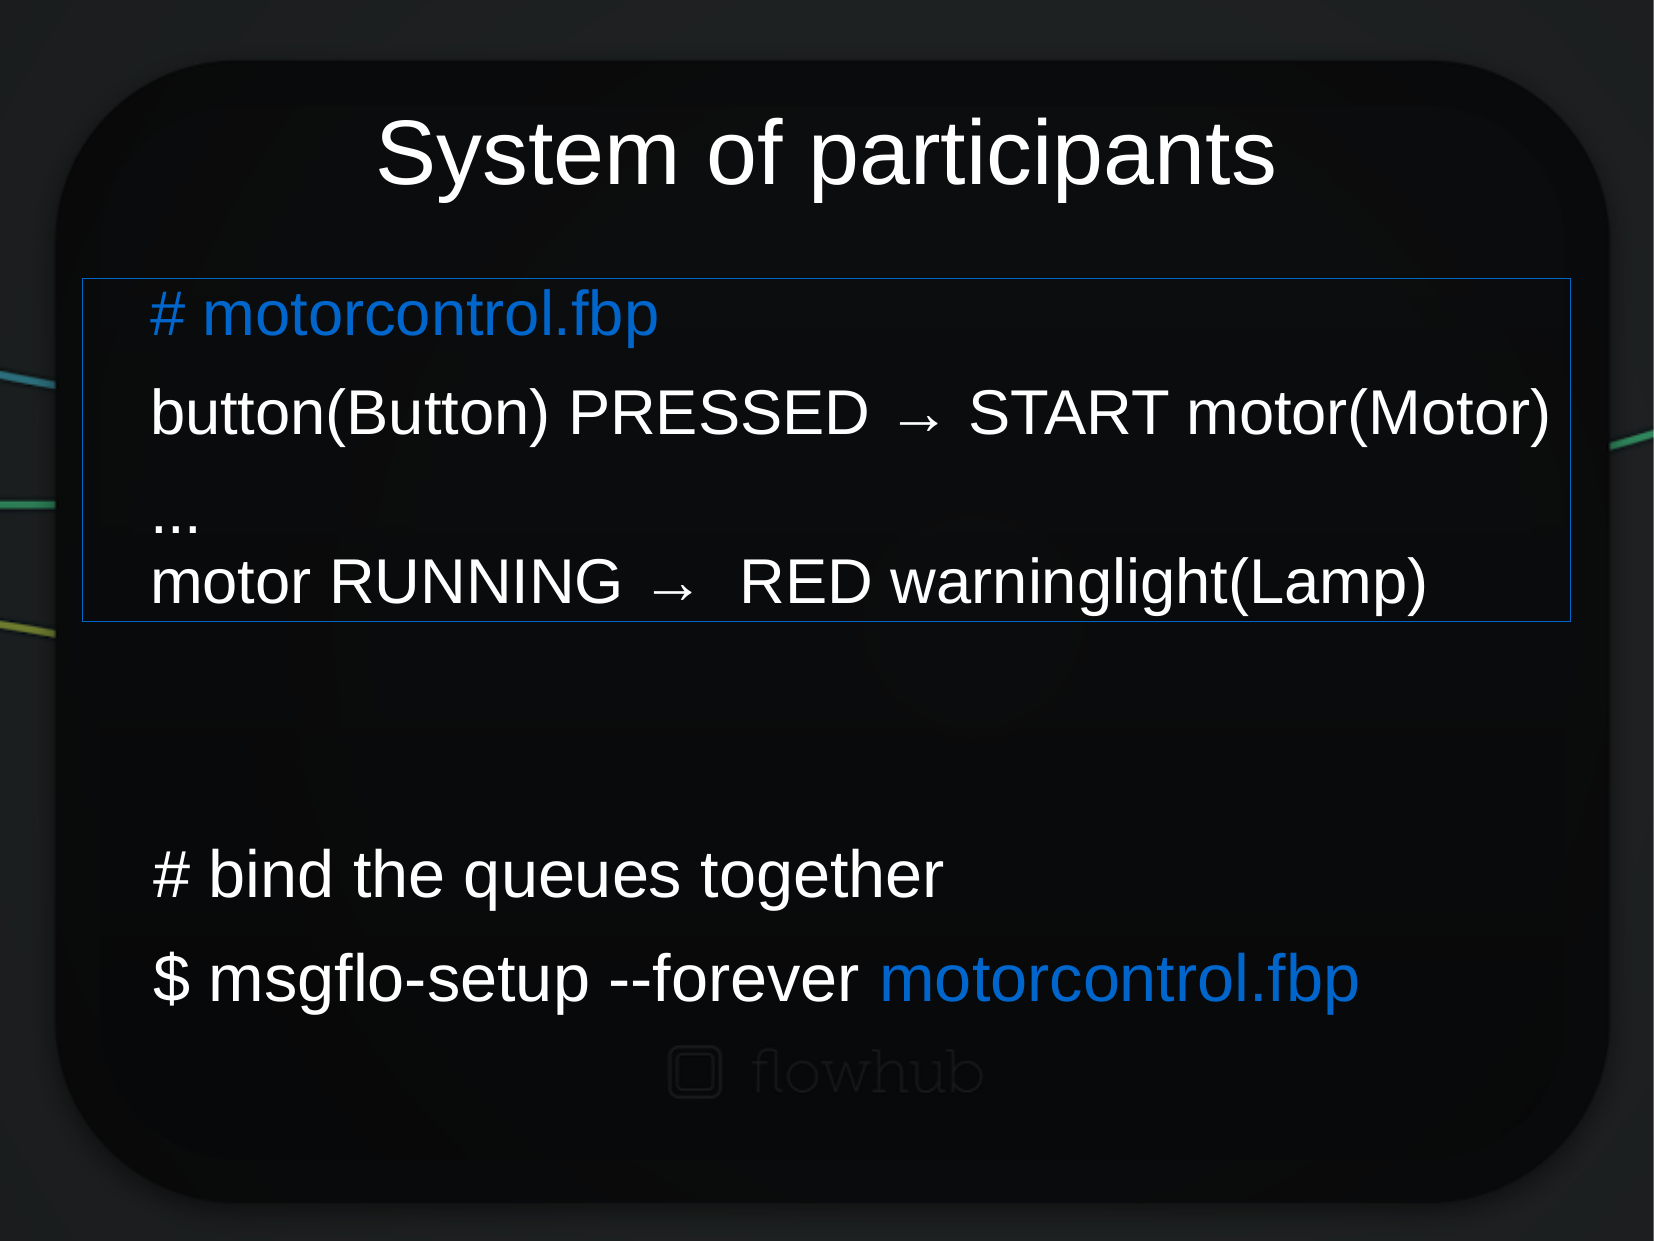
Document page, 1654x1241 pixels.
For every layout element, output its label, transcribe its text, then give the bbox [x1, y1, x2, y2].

list # bind the queues together $ msgflo-setup --forever motorcontrol.fbp [82, 837, 1571, 1181]
title System of participants [82, 49, 1571, 257]
list # motorcontrol.fbp button(Button) PRESSED → START motor(Motor) ... motor RUNNING → RED warninglight(Lamp) [82, 278, 1571, 622]
picture [0, 0, 1654, 1241]
